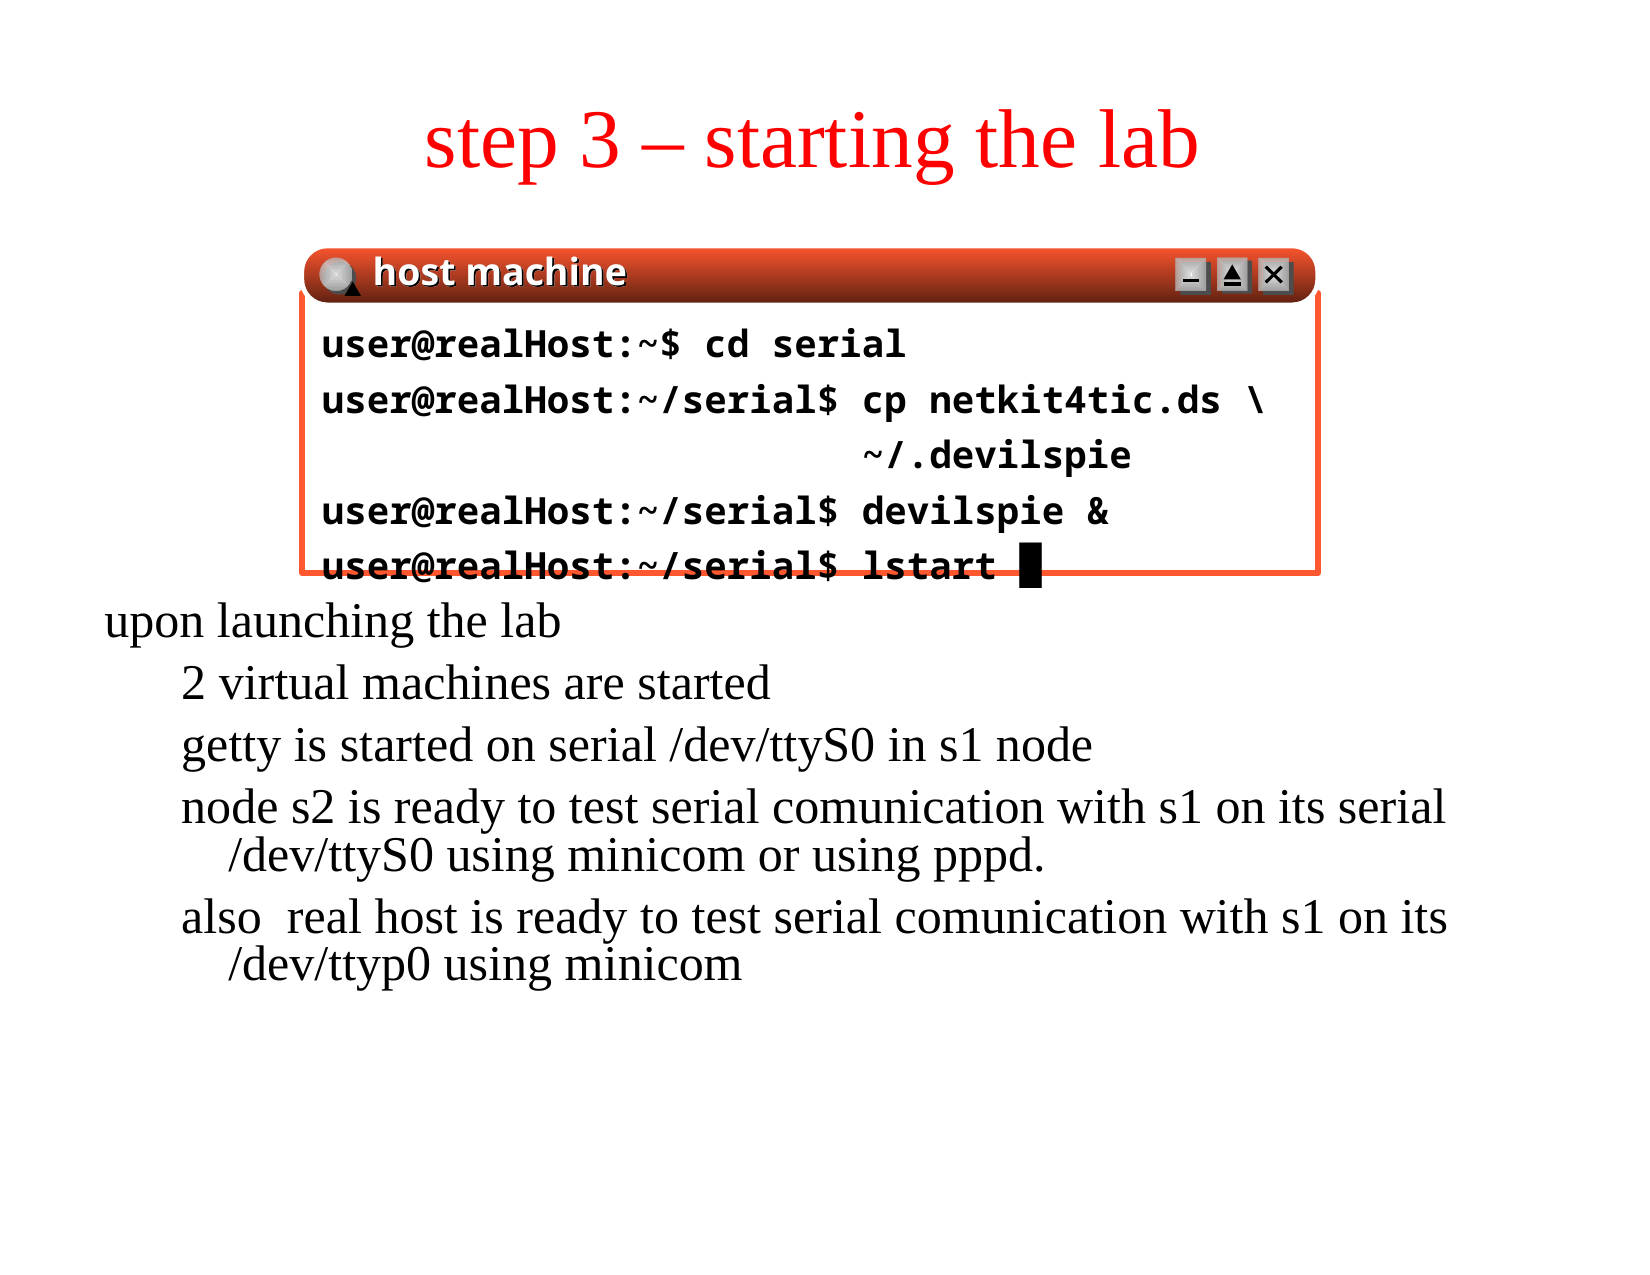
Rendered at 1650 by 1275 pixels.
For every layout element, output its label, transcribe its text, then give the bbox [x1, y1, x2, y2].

text_box upon launching the lab 2 virtual machines are started getty is started on serial /dev/ttyS0 in s1 node node s2 is ready to test serial comunication with s1 on its serial /dev/ttyS0 using minicom or using pppd. also real host is ready to test serial comunication with s1 on its /dev/ttyp0 using minicom [71, 591, 1535, 1044]
text_box user@realHost:~$ cd serial user@realHost:~/serial$ cp netkit4tic.ds \ ~/.devilspie user@realHost:~/serial$ devilspie & user@realHost:~/serial$ lstart █ [310, 307, 1318, 561]
text_box step 3 – starting the lab [81, 45, 1544, 233]
text_box host machine [372, 245, 1318, 305]
text_box [301, 245, 372, 305]
